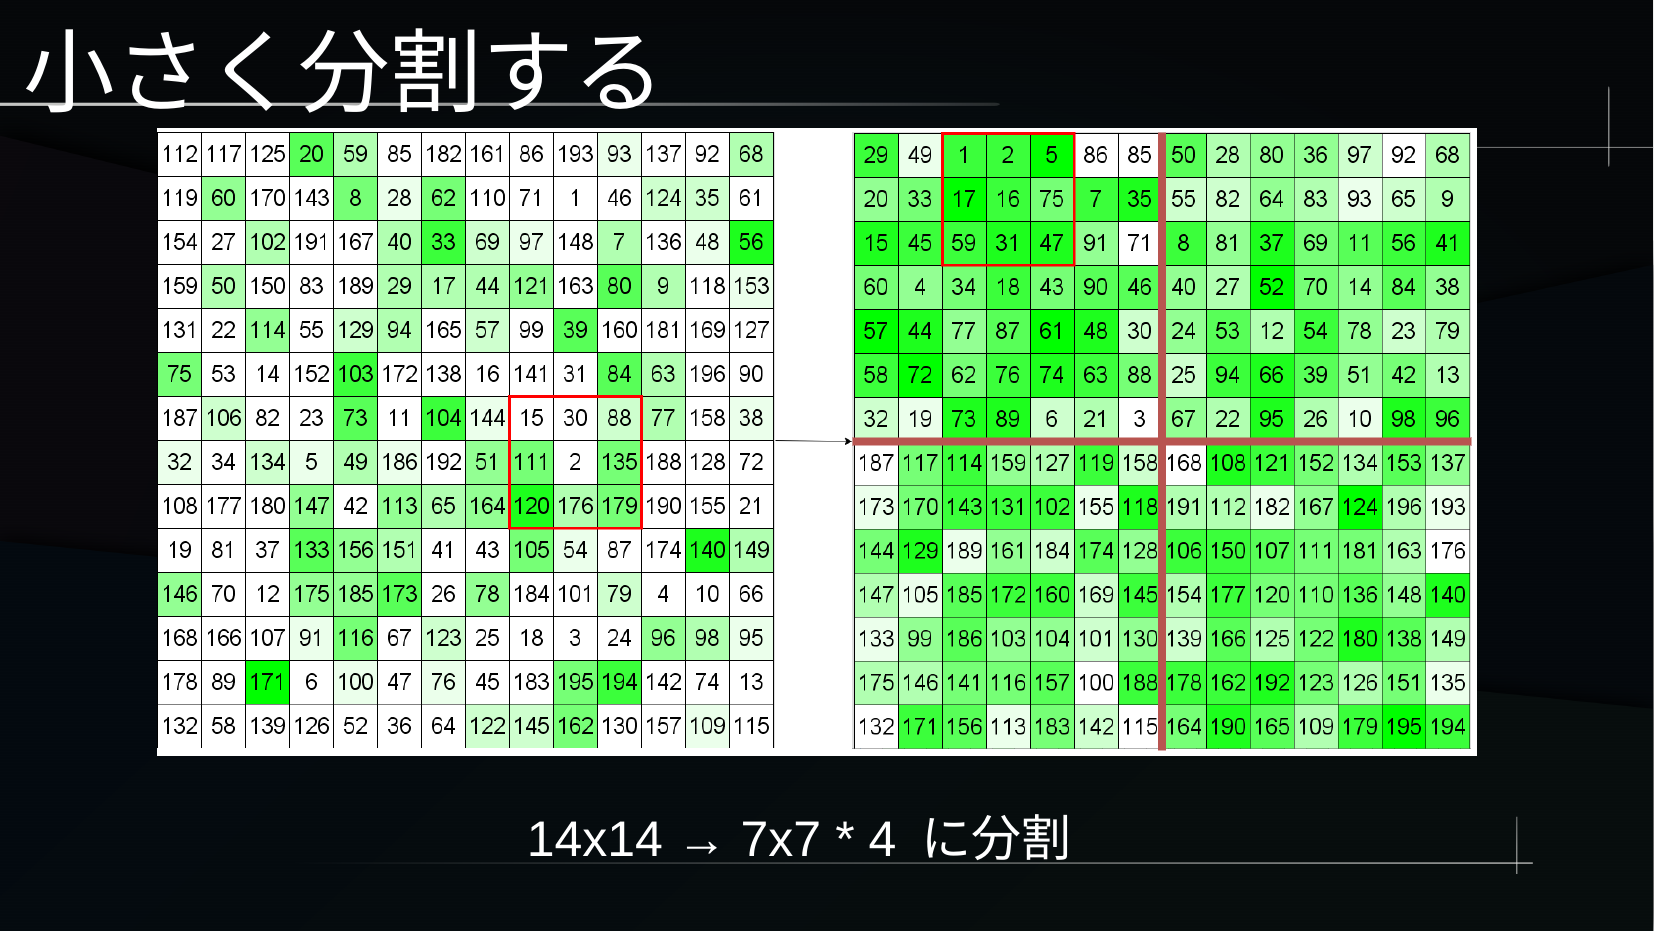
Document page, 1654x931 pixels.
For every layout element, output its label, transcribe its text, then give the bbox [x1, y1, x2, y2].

text_box 14x14 → 7x7 * 4 に分割 [512, 791, 1087, 863]
title 小さく分割する [23, 11, 1589, 119]
picture [0, 0, 1654, 931]
